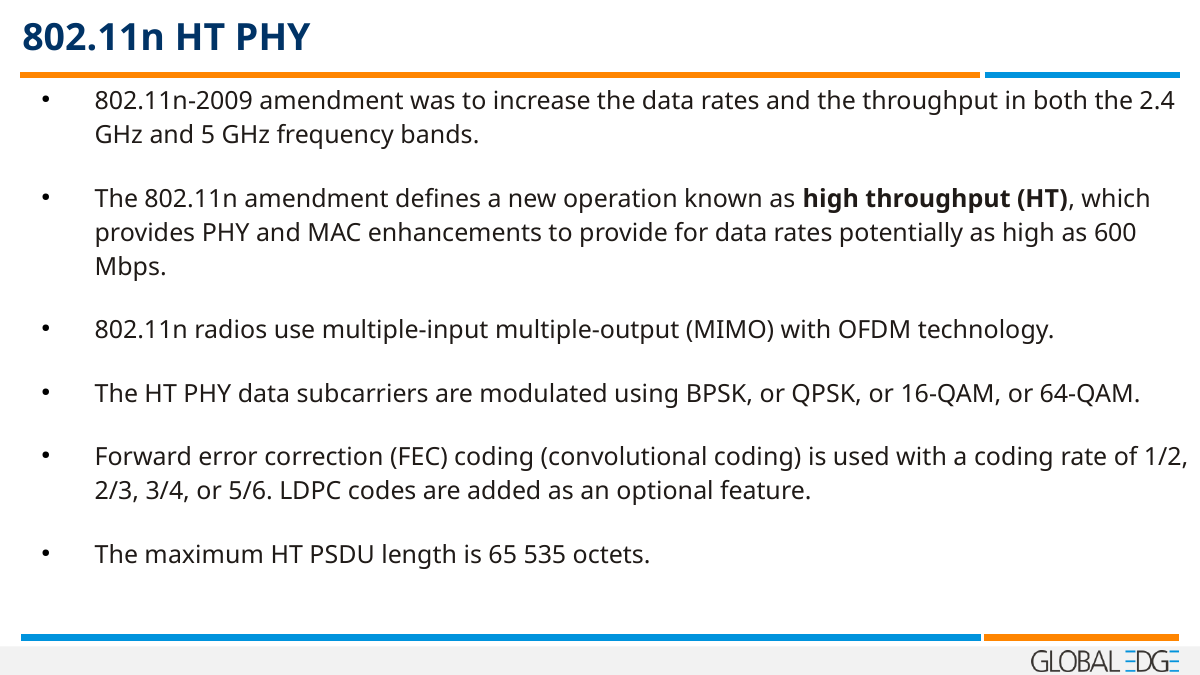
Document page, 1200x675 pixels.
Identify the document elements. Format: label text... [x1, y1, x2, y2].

title 802.11n HT PHY [12, 9, 1088, 63]
picture [1031, 650, 1179, 672]
list 802.11n-2009 amendment was to increase the data rates and the throughput in both the 2.4 GHz and 5 GHz frequency bands. The 802.11n amendment defines a new operation known as high throughput (HT), which provides PHY and MAC enhancements to provide for data rates potentially as high as 600 Mbps. 802.11n radios use multiple-input multiple-output (MIMO) with OFDM technology. The HT PHY data subcarriers are modulated using BPSK, or QPSK, or 16-QAM, or 64-QAM. Forward error correction (FEC) coding (convolutional coding) is used with a coding rate of 1/2, 2/3, 3/4, or 5/6. LDPC codes are added as an optional feature. The maximum HT PSDU length is 65 535 octets. [23, 82, 1193, 626]
